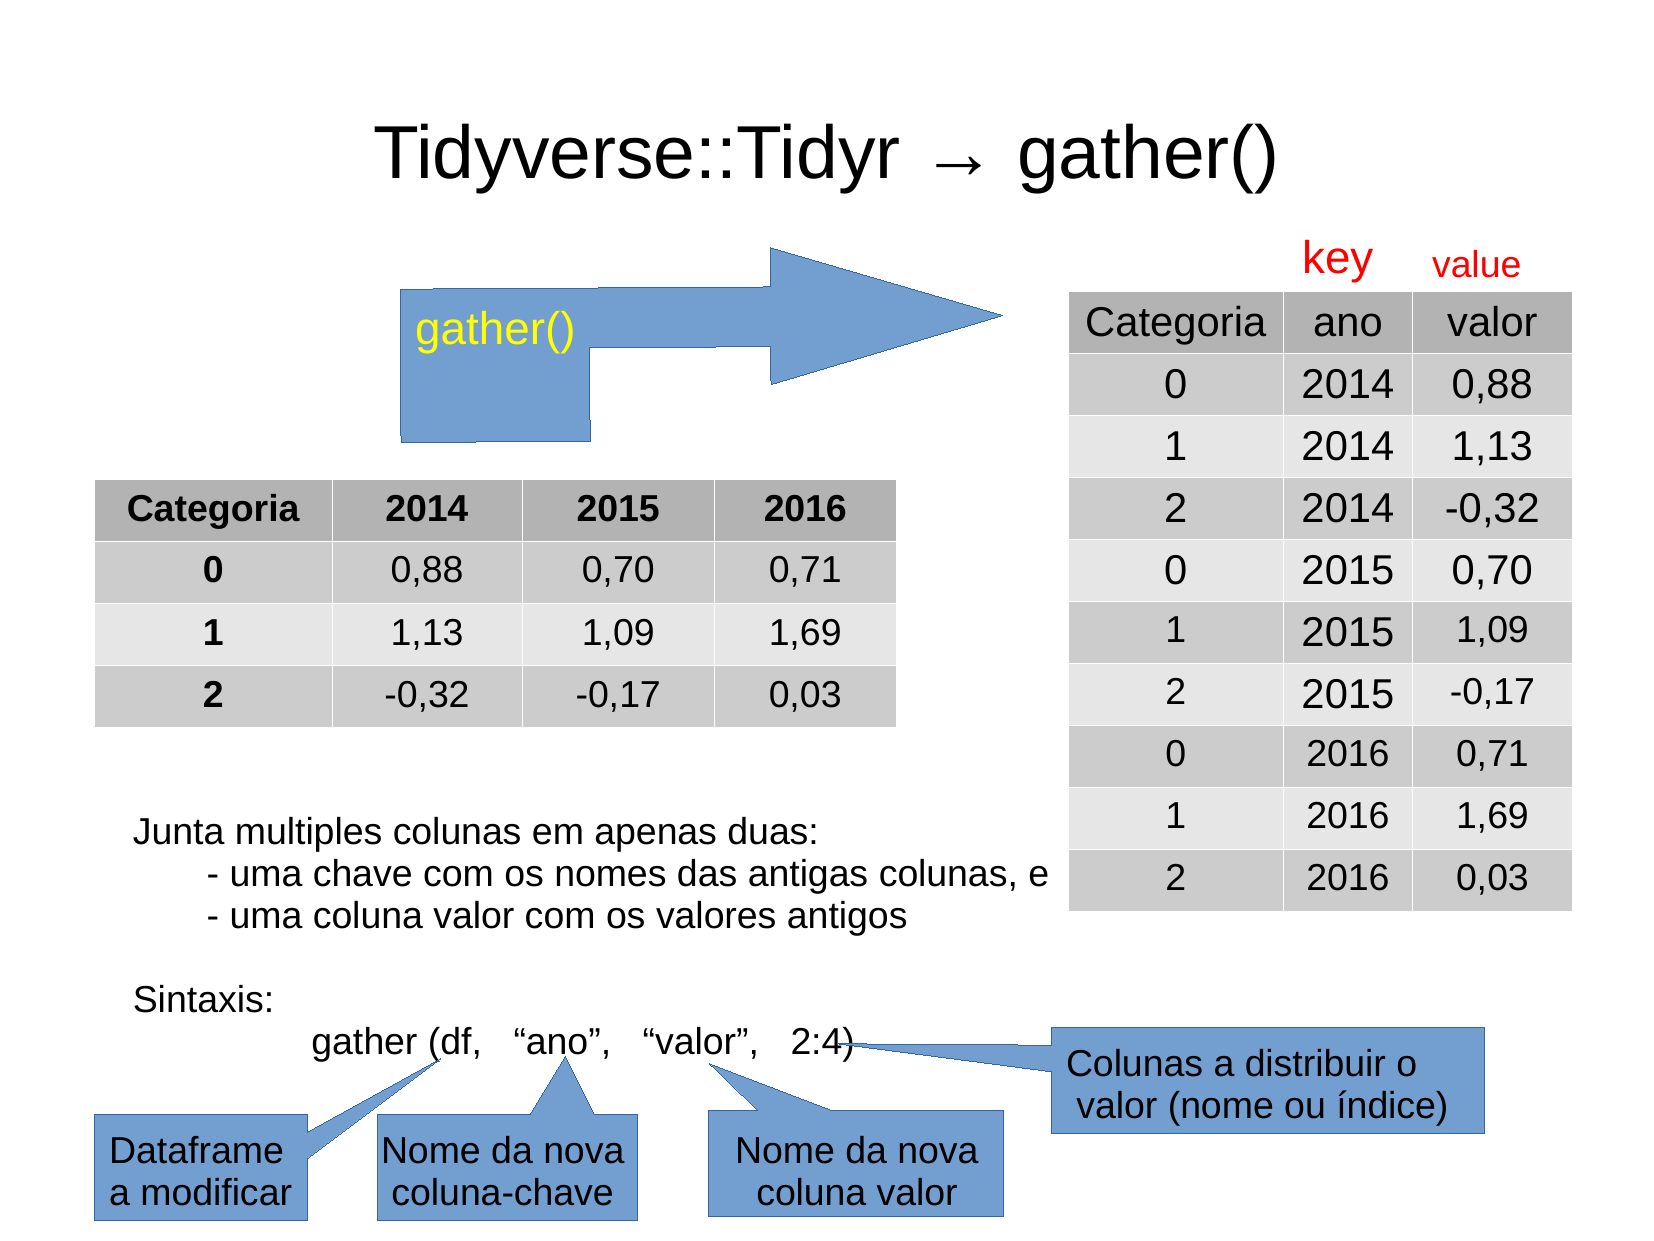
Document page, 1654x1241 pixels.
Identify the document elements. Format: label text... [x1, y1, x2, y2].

table_cell 2015 [1284, 664, 1412, 725]
table_cell -0,17 [1413, 664, 1572, 725]
table_cell 2015 [1284, 540, 1412, 601]
table_header Categoria [1069, 292, 1283, 353]
table_cell 0,71 [1413, 726, 1572, 787]
table_cell 2016 [1284, 850, 1412, 911]
table_cell 1 [1069, 788, 1283, 849]
table_cell 0,03 [715, 666, 896, 727]
text_box Nome da nova coluna valor [720, 1122, 1004, 1221]
table_cell 1 [1069, 416, 1283, 477]
table_cell 0,88 [333, 542, 522, 603]
table_cell 0 [95, 542, 332, 603]
text_box value [1417, 236, 1548, 294]
table_cell 1,69 [1413, 788, 1572, 849]
table_cell 2016 [1284, 726, 1412, 787]
table_cell 0,71 [715, 542, 896, 603]
table_cell 0 [1069, 354, 1283, 415]
table_cell 1,69 [715, 604, 896, 665]
text_box [319, 1058, 441, 1150]
table_cell 2014 [1284, 416, 1412, 477]
text_box [94, 1114, 308, 1122]
text_box [1051, 1027, 1485, 1134]
table_cell 2 [1069, 664, 1283, 725]
text_box [377, 1056, 638, 1122]
table_cell 0 [1069, 726, 1283, 787]
text_box Colunas a distribuir o valor (nome ou índice) [1051, 1035, 1464, 1134]
text_box [708, 1063, 1004, 1217]
table_cell 2015 [1284, 602, 1412, 663]
table_cell 2 [95, 666, 332, 727]
text_box [400, 247, 1003, 385]
text_box Nome da nova coluna-chave [366, 1122, 650, 1221]
table_cell 1,13 [1413, 416, 1572, 477]
text_box Junta multiples colunas em apenas duas: - uma chave com os nomes das antigas colunas, e - uma coluna valor com os valores antigos Sintaxis: gather (df, “ano”, “valor”, 2:4) [118, 803, 1065, 1070]
table_header 2016 [715, 480, 896, 541]
table_cell 0,70 [1413, 540, 1572, 601]
table_cell 0,03 [1413, 850, 1572, 911]
table_cell 0,70 [523, 542, 714, 603]
table_cell -0,32 [1413, 478, 1572, 539]
table_cell 1,09 [523, 604, 714, 665]
table_cell 2014 [1284, 478, 1412, 539]
table_cell 1,13 [333, 604, 522, 665]
text_box [837, 1043, 1051, 1072]
text_box [400, 362, 591, 443]
table_cell -0,17 [523, 666, 714, 727]
table_cell 1,09 [1413, 602, 1572, 663]
text_box key [1287, 225, 1389, 292]
table_cell 1 [95, 604, 332, 665]
table_cell 0,88 [1413, 354, 1572, 415]
table_cell 0 [1069, 540, 1283, 601]
table_header Categoria [95, 480, 332, 541]
text_box Dataframe a modificar [94, 1122, 319, 1221]
table_cell 2016 [1284, 788, 1412, 849]
text_box gather() [400, 295, 591, 362]
table_header valor [1413, 292, 1572, 353]
table_cell 1 [1069, 602, 1283, 663]
table_cell 2014 [1284, 354, 1412, 415]
table_header ano [1284, 292, 1412, 353]
table_header 2014 [333, 480, 522, 541]
table_cell 2 [1069, 478, 1283, 539]
table_header 2015 [523, 480, 714, 541]
table_cell -0,32 [333, 666, 522, 727]
title Tidyverse::Tidyr → gather() [82, 49, 1571, 257]
table_cell 2 [1069, 850, 1283, 911]
